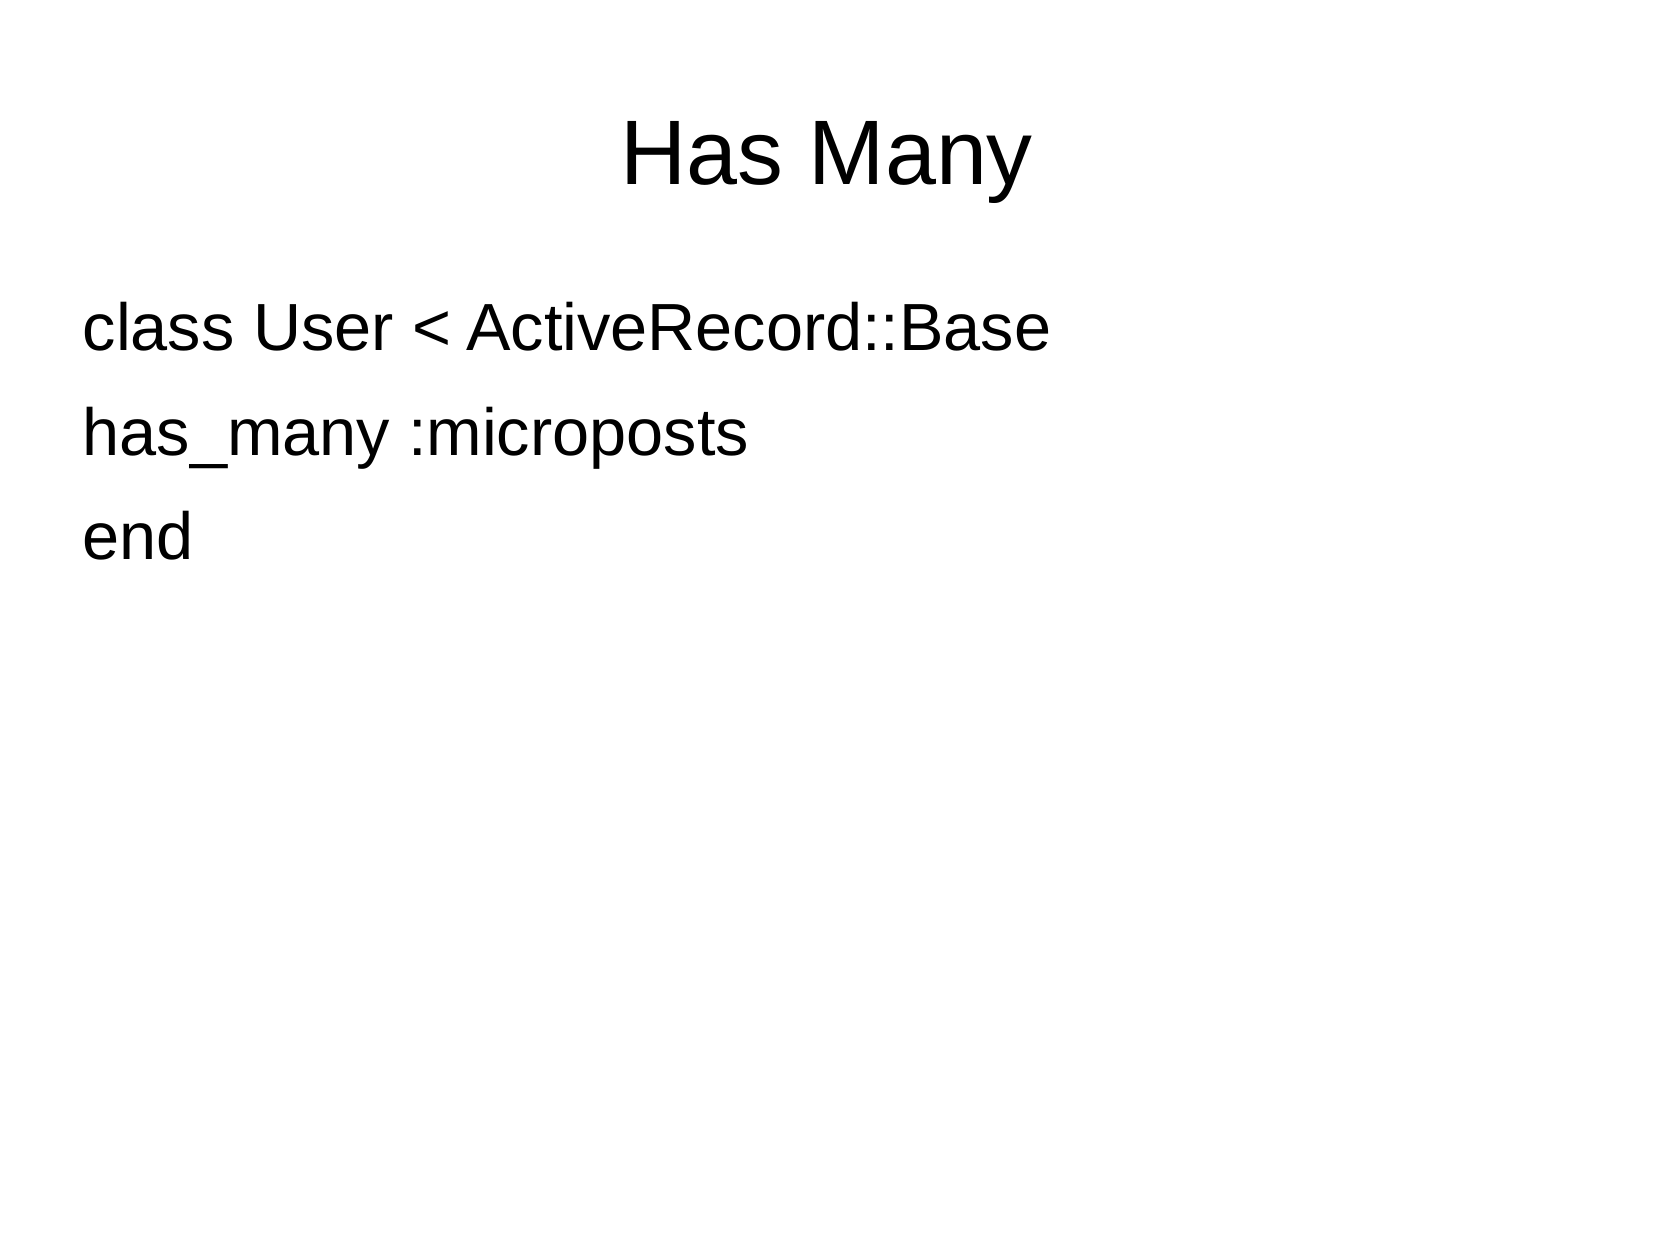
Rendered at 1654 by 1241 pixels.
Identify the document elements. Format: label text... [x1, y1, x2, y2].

list class User < ActiveRecord::Base has_many :microposts end [82, 290, 1571, 1109]
title Has Many [82, 49, 1571, 257]
